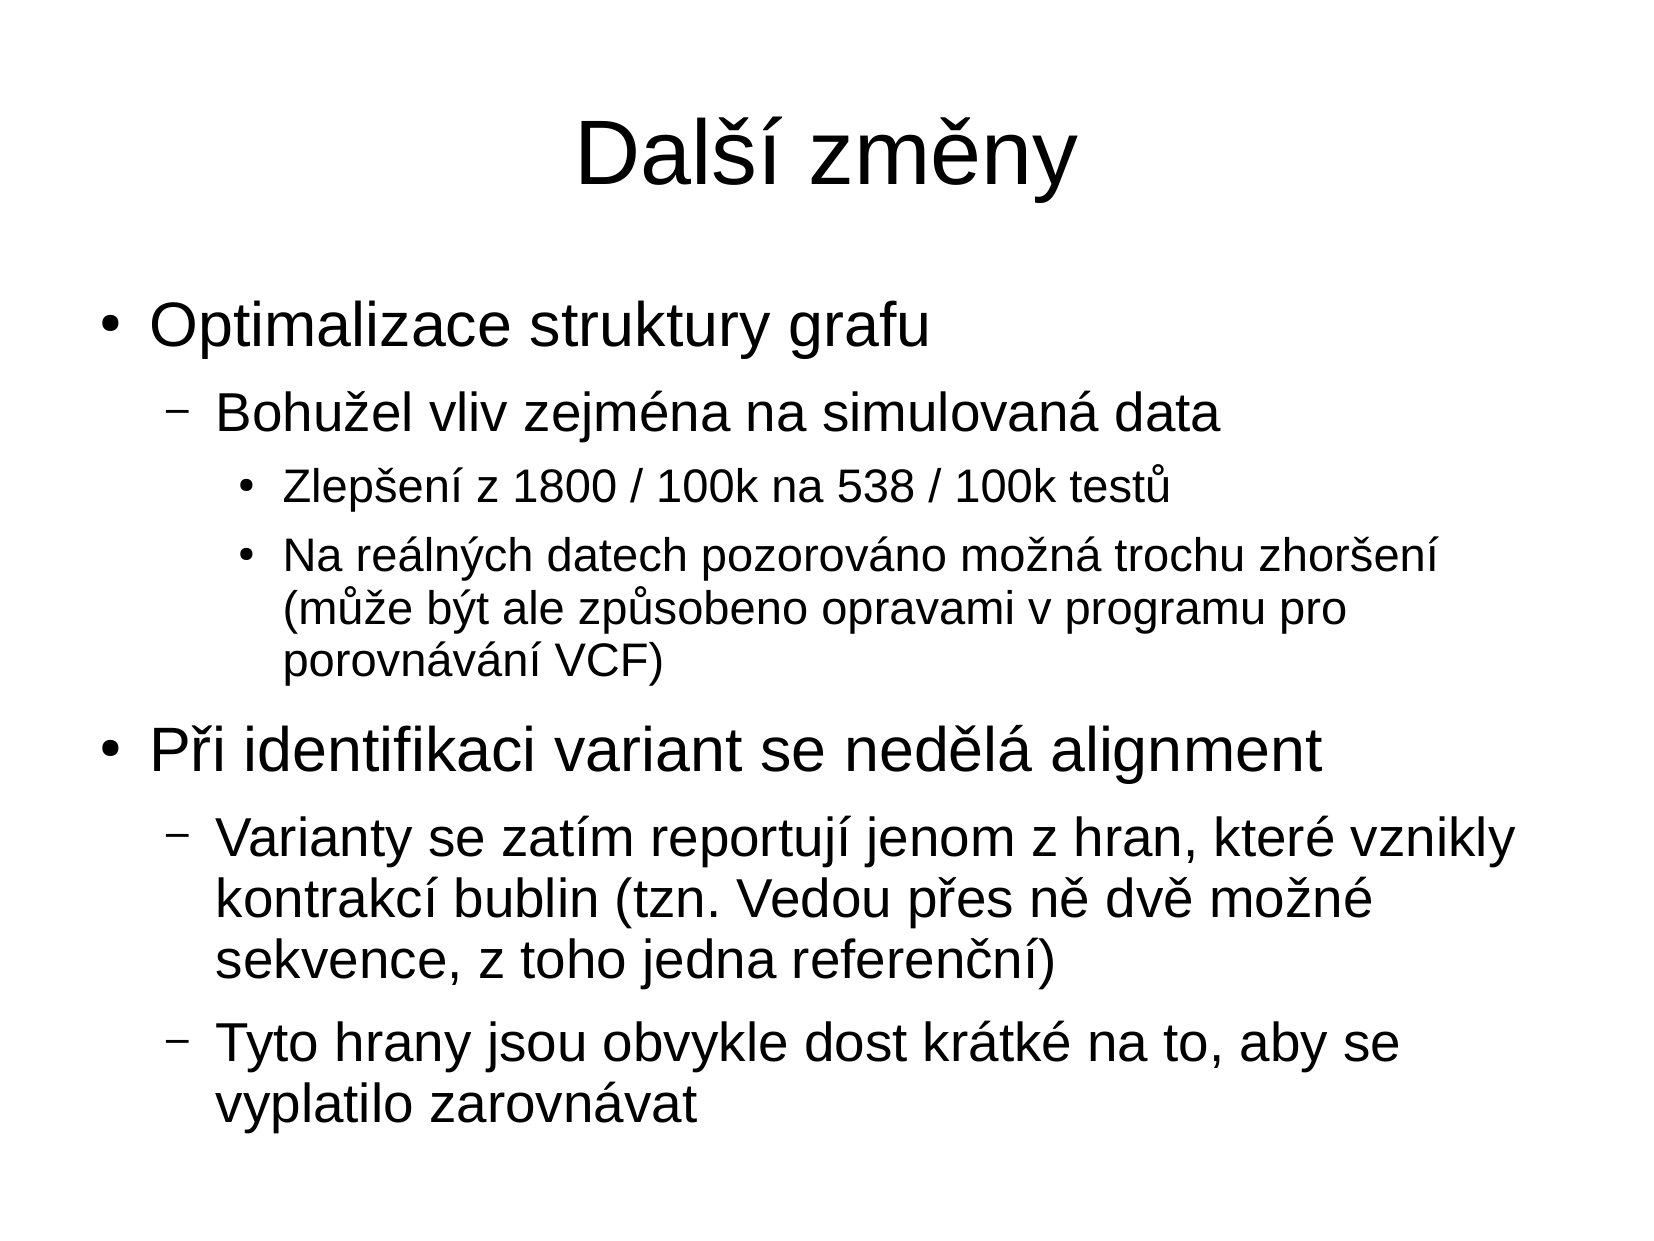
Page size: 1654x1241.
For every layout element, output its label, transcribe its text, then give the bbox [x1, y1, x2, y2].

title Další změny [82, 49, 1571, 257]
list Optimalizace struktury grafu Bohužel vliv zejména na simulovaná data Zlepšení z 1800 / 100k na 538 / 100k testů Na reálných datech pozorováno možná trochu zhoršení (může být ale způsobeno opravami v programu pro porovnávání VCF) Při identifikaci variant se nedělá alignment Varianty se zatím reportují jenom z hran, které vznikly kontrakcí bublin (tzn. Vedou přes ně dvě možné sekvence, z toho jedna referenční) Tyto hrany jsou obvykle dost krátké na to, aby se vyplatilo zarovnávat [82, 290, 1571, 1134]
